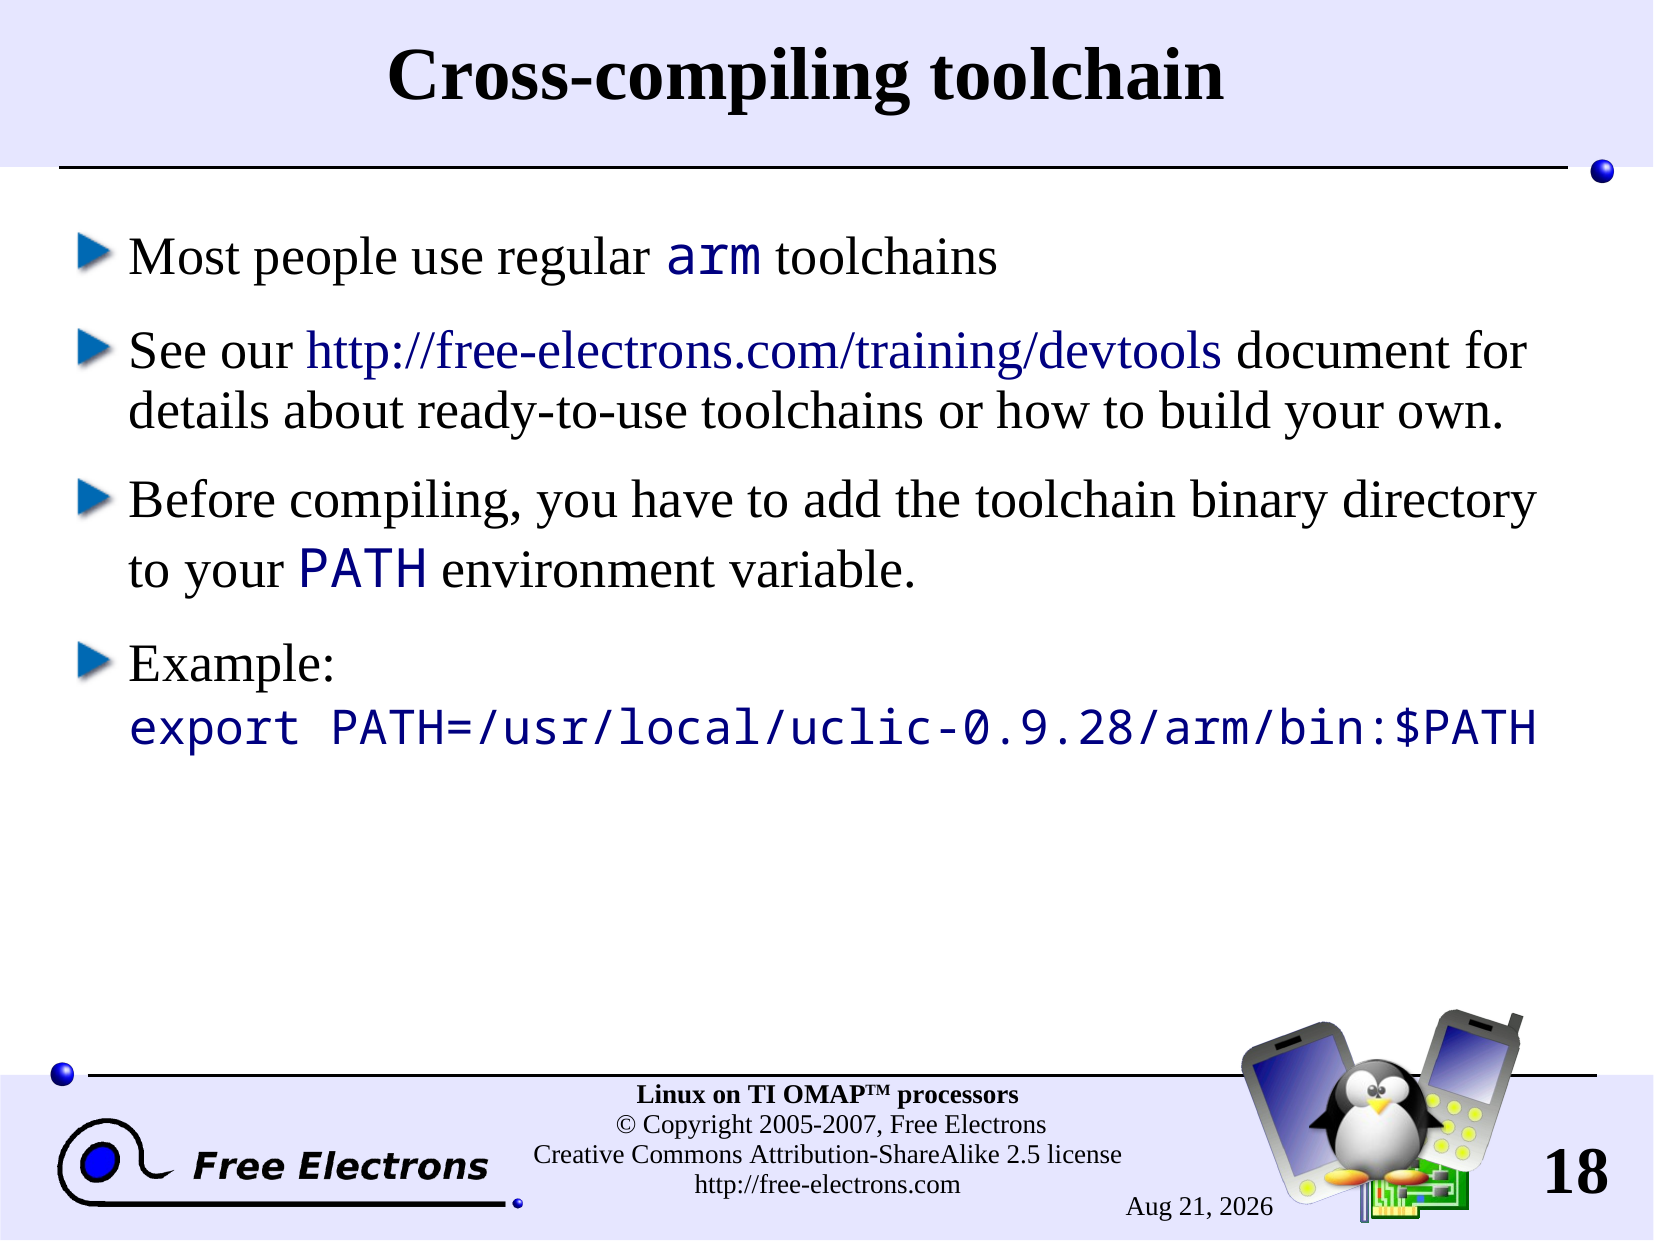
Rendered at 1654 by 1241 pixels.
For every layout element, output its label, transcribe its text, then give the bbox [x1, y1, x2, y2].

picture [1231, 1066, 1521, 1241]
picture [50, 1107, 527, 1216]
list Most people use regular arm toolchains See our http://free-electrons.com/training/devtools document for details about ready-to-use toolchains or how to build your own. Before compiling, you have to add the toolchain binary directory to your PATH environment variable. Example: export PATH=/usr/local/uclic-0.9.28/arm/bin:$PATH [58, 216, 1584, 1066]
title Cross-compiling toolchain [60, 25, 1551, 124]
